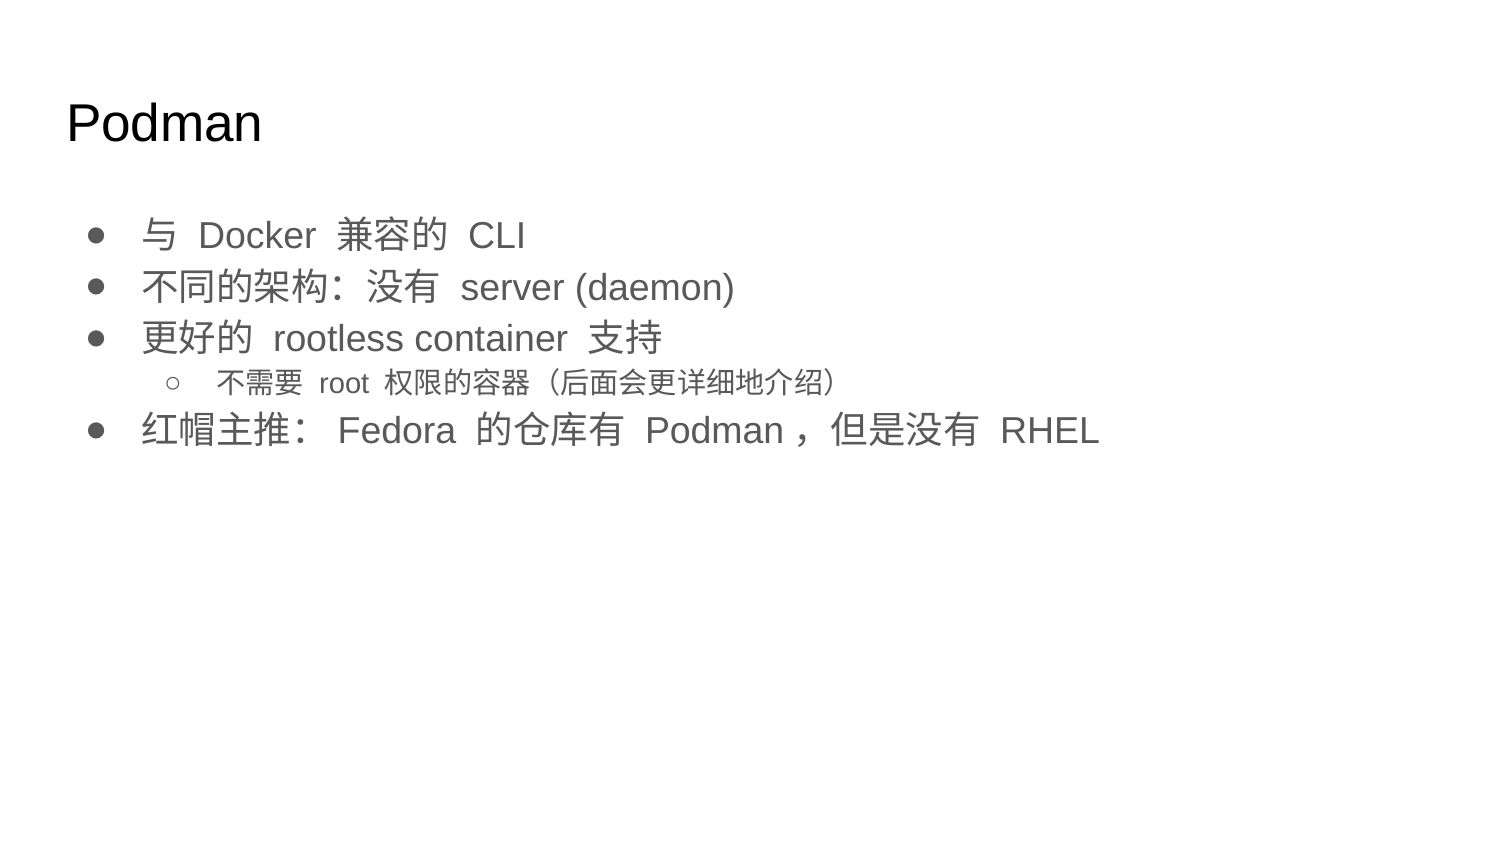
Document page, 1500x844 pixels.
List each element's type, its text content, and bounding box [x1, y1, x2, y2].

title Podman [51, 72, 1449, 167]
list 与 Docker 兼容的 CLI 不同的架构：没有 server (daemon) 更好的 rootless container 支持 不需要 root 权限的容器（后面会更详细地介绍） 红帽主推：Fedora 的仓库有 Podman，但是没有 RHEL [51, 189, 1449, 750]
